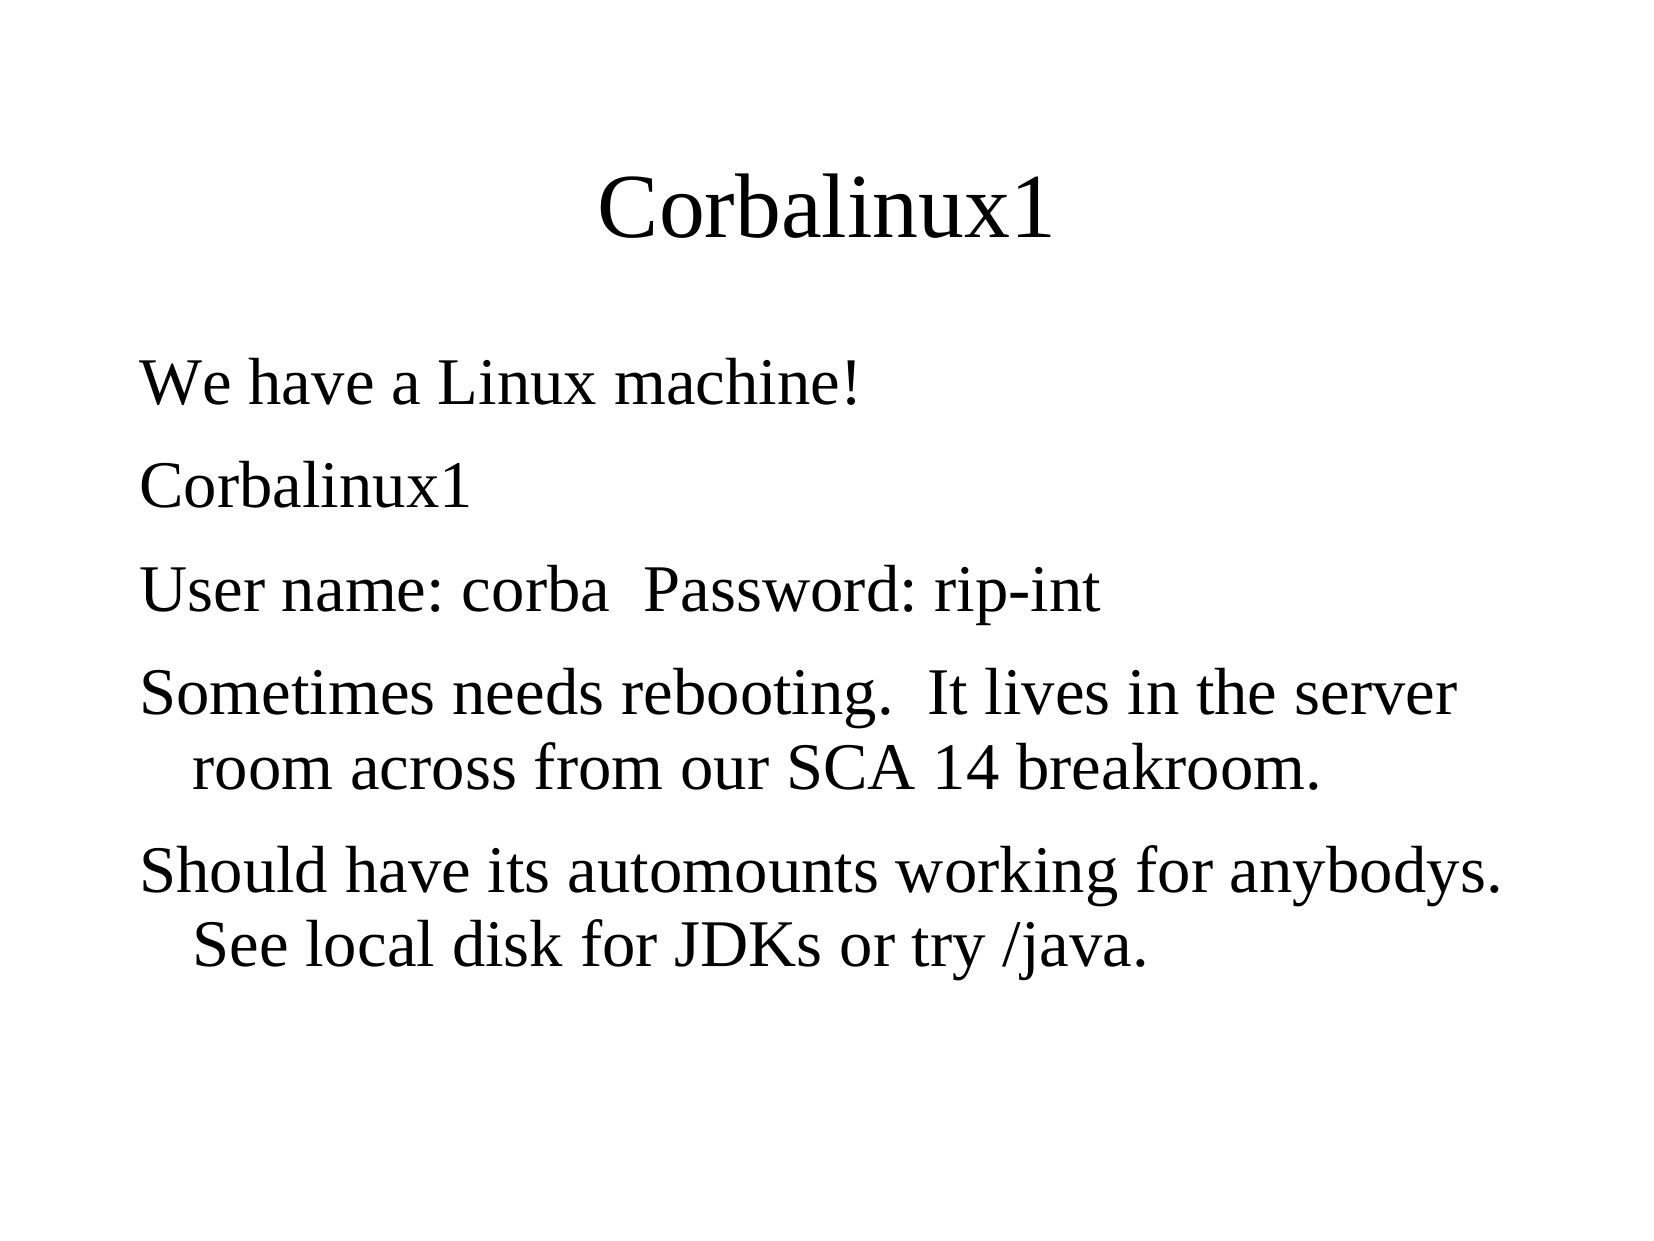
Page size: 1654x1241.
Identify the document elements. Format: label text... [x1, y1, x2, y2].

list We have a Linux machine! Corbalinux1 User name: corba Password: rip-int Sometimes needs rebooting. It lives in the server room across from our SCA 14 breakroom. Should have its automounts working for anybodys. See local disk for JDKs or try /java. [121, 344, 1534, 1127]
title Corbalinux1 [121, 102, 1534, 311]
